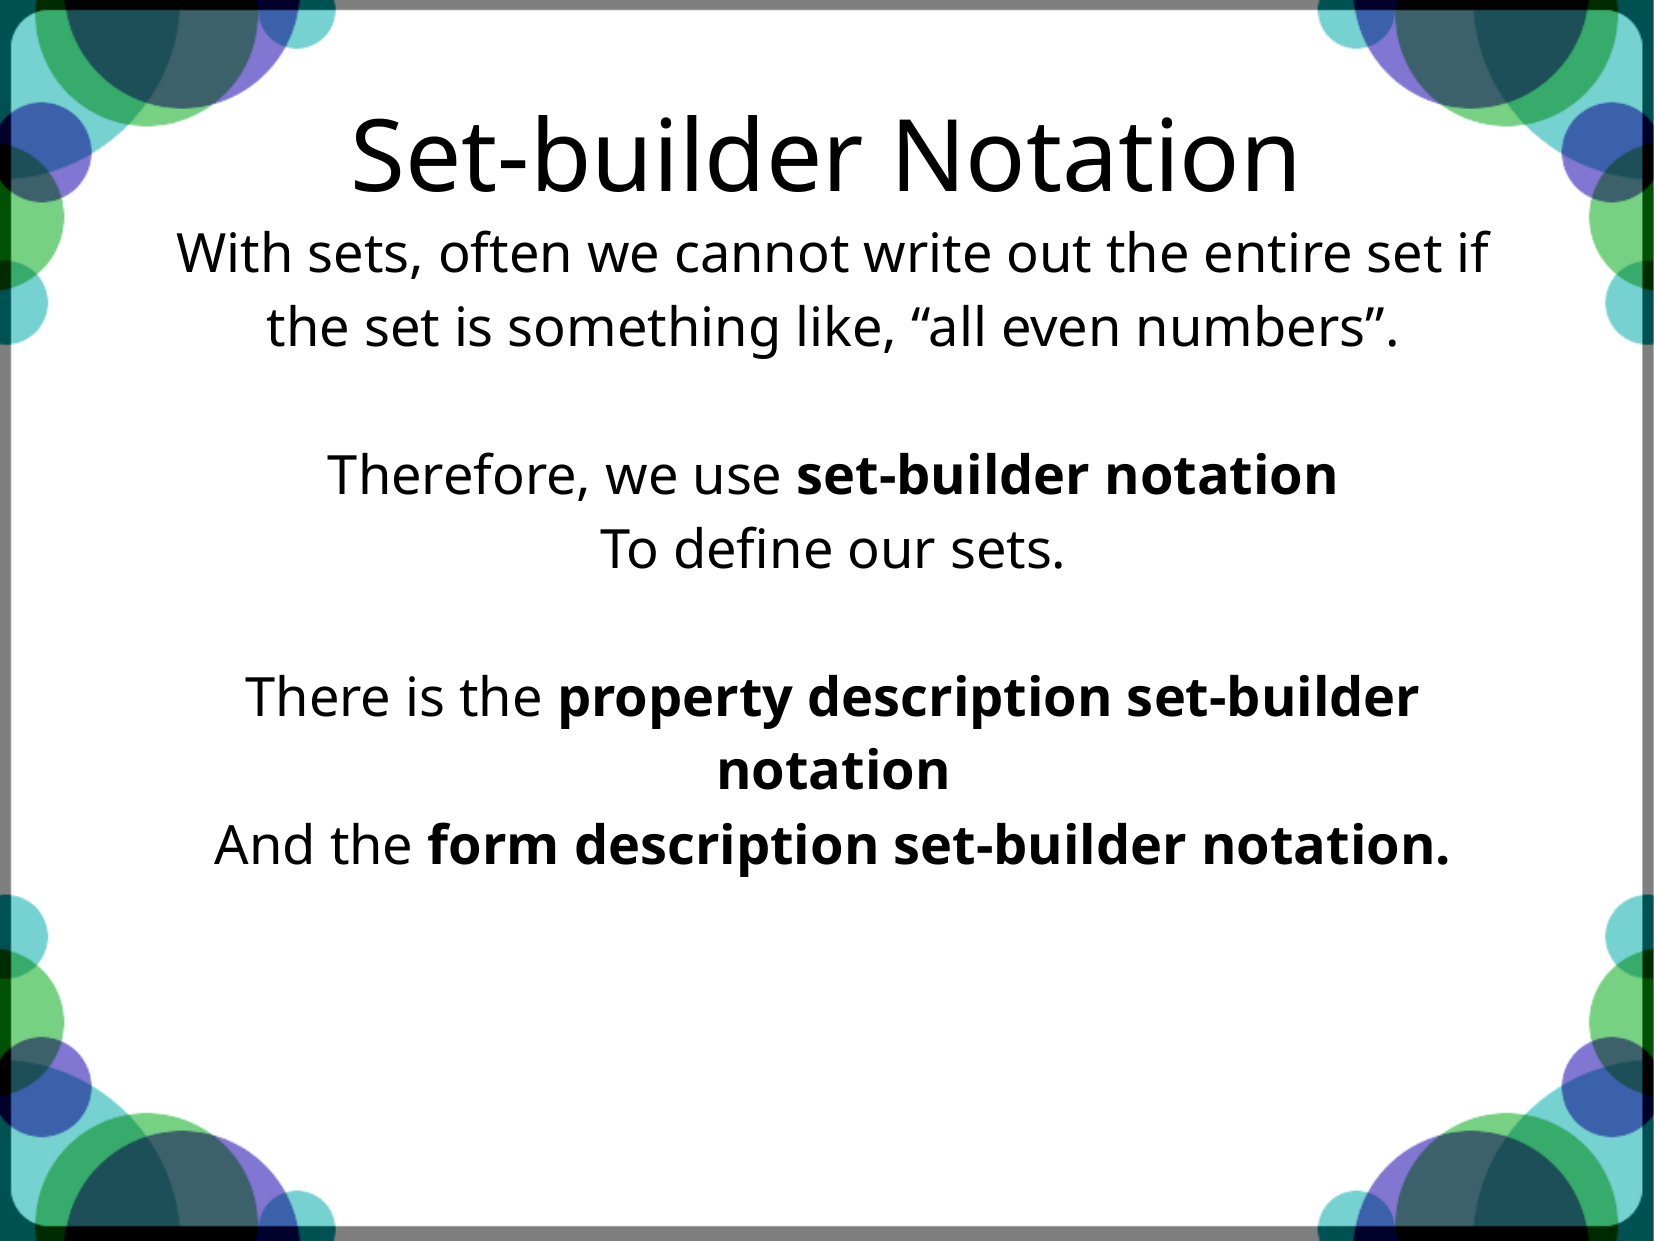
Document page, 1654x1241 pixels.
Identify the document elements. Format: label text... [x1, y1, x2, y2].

text_box With sets, often we cannot write out the entire set if the set is something like, “all even numbers”. Therefore, we use set-builder notation To define our sets. There is the property description set-builder notation And the form description set-builder notation. [143, 281, 1524, 813]
title Set-builder Notation [82, 49, 1571, 257]
picture [0, 0, 1654, 1241]
